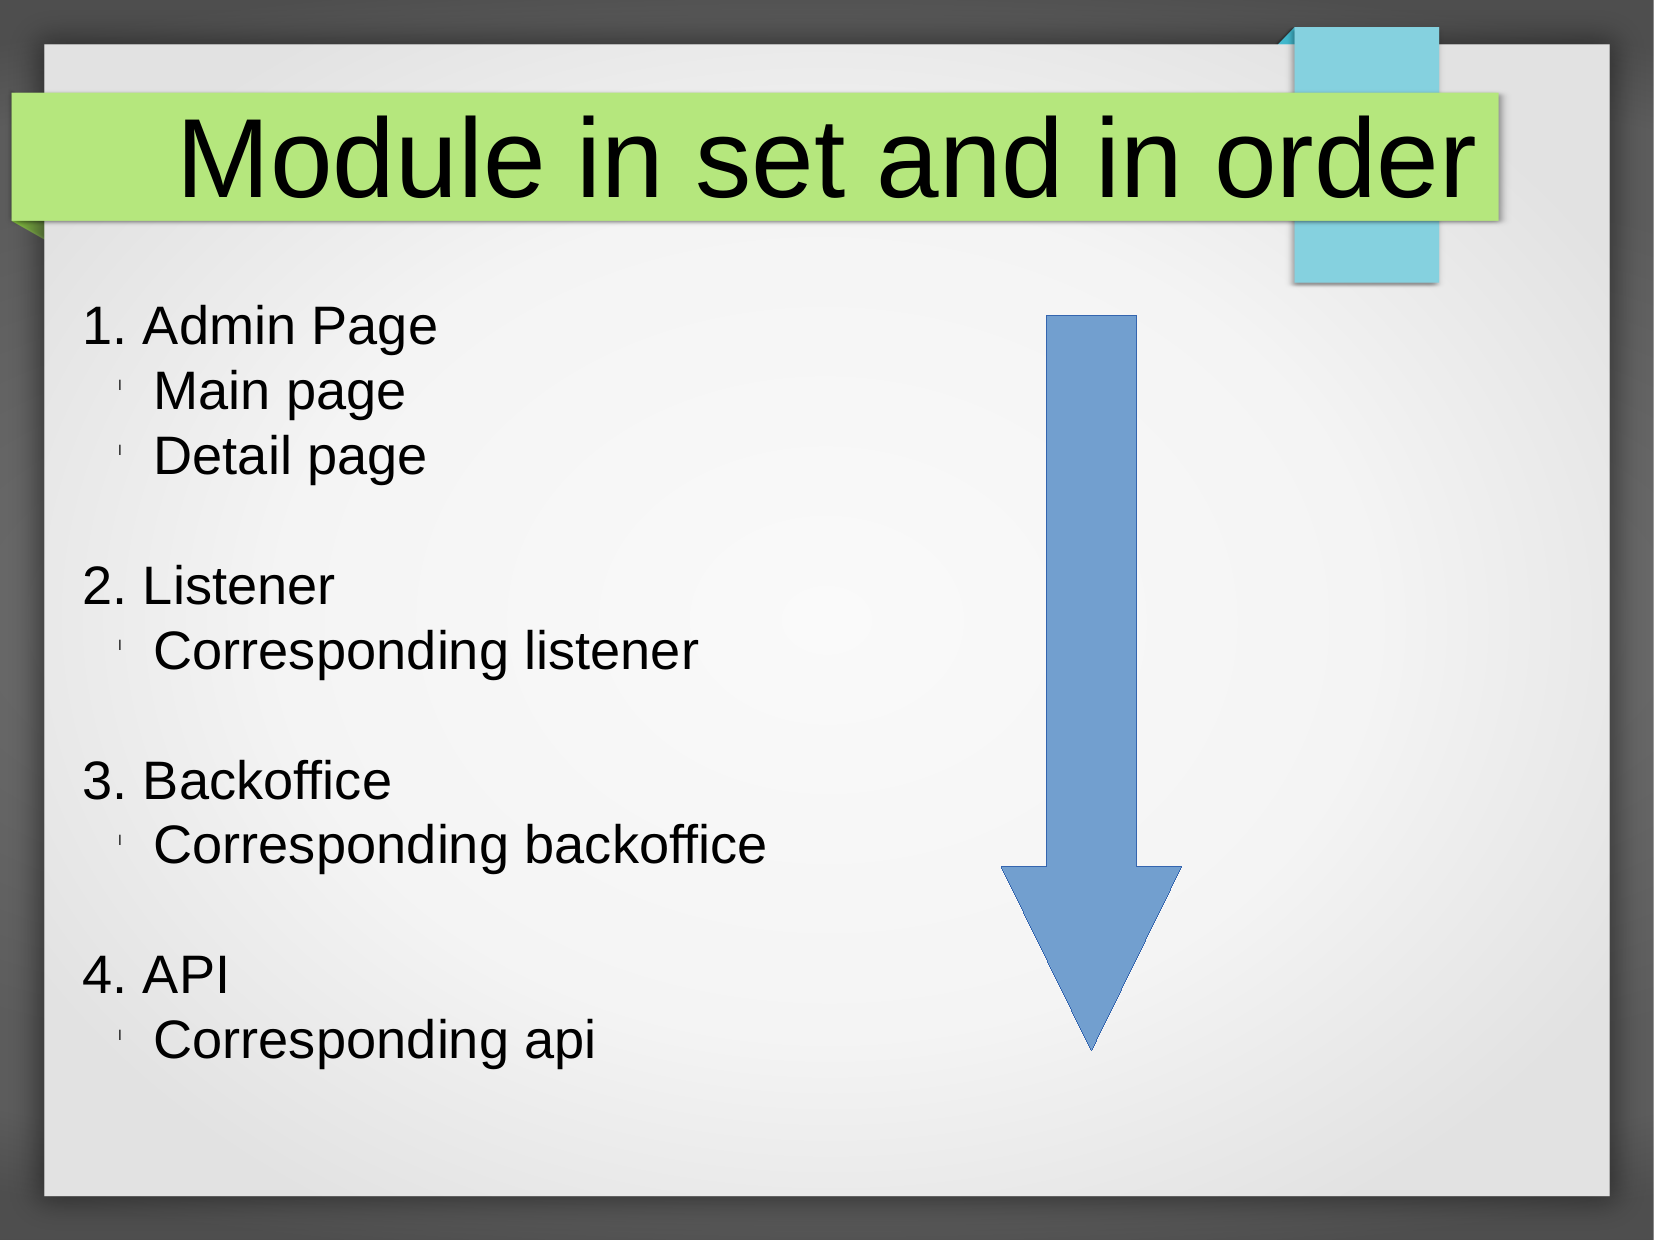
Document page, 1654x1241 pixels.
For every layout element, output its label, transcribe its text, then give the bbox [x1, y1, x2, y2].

text_box [1001, 315, 1182, 1051]
picture [0, 0, 1654, 1240]
text_box Admin Page Main page Detail page Listener Corresponding listener Backoffice Corresponding backoffice API Corresponding api [82, 290, 1571, 1010]
text_box Module in set and in order [82, 49, 1571, 257]
